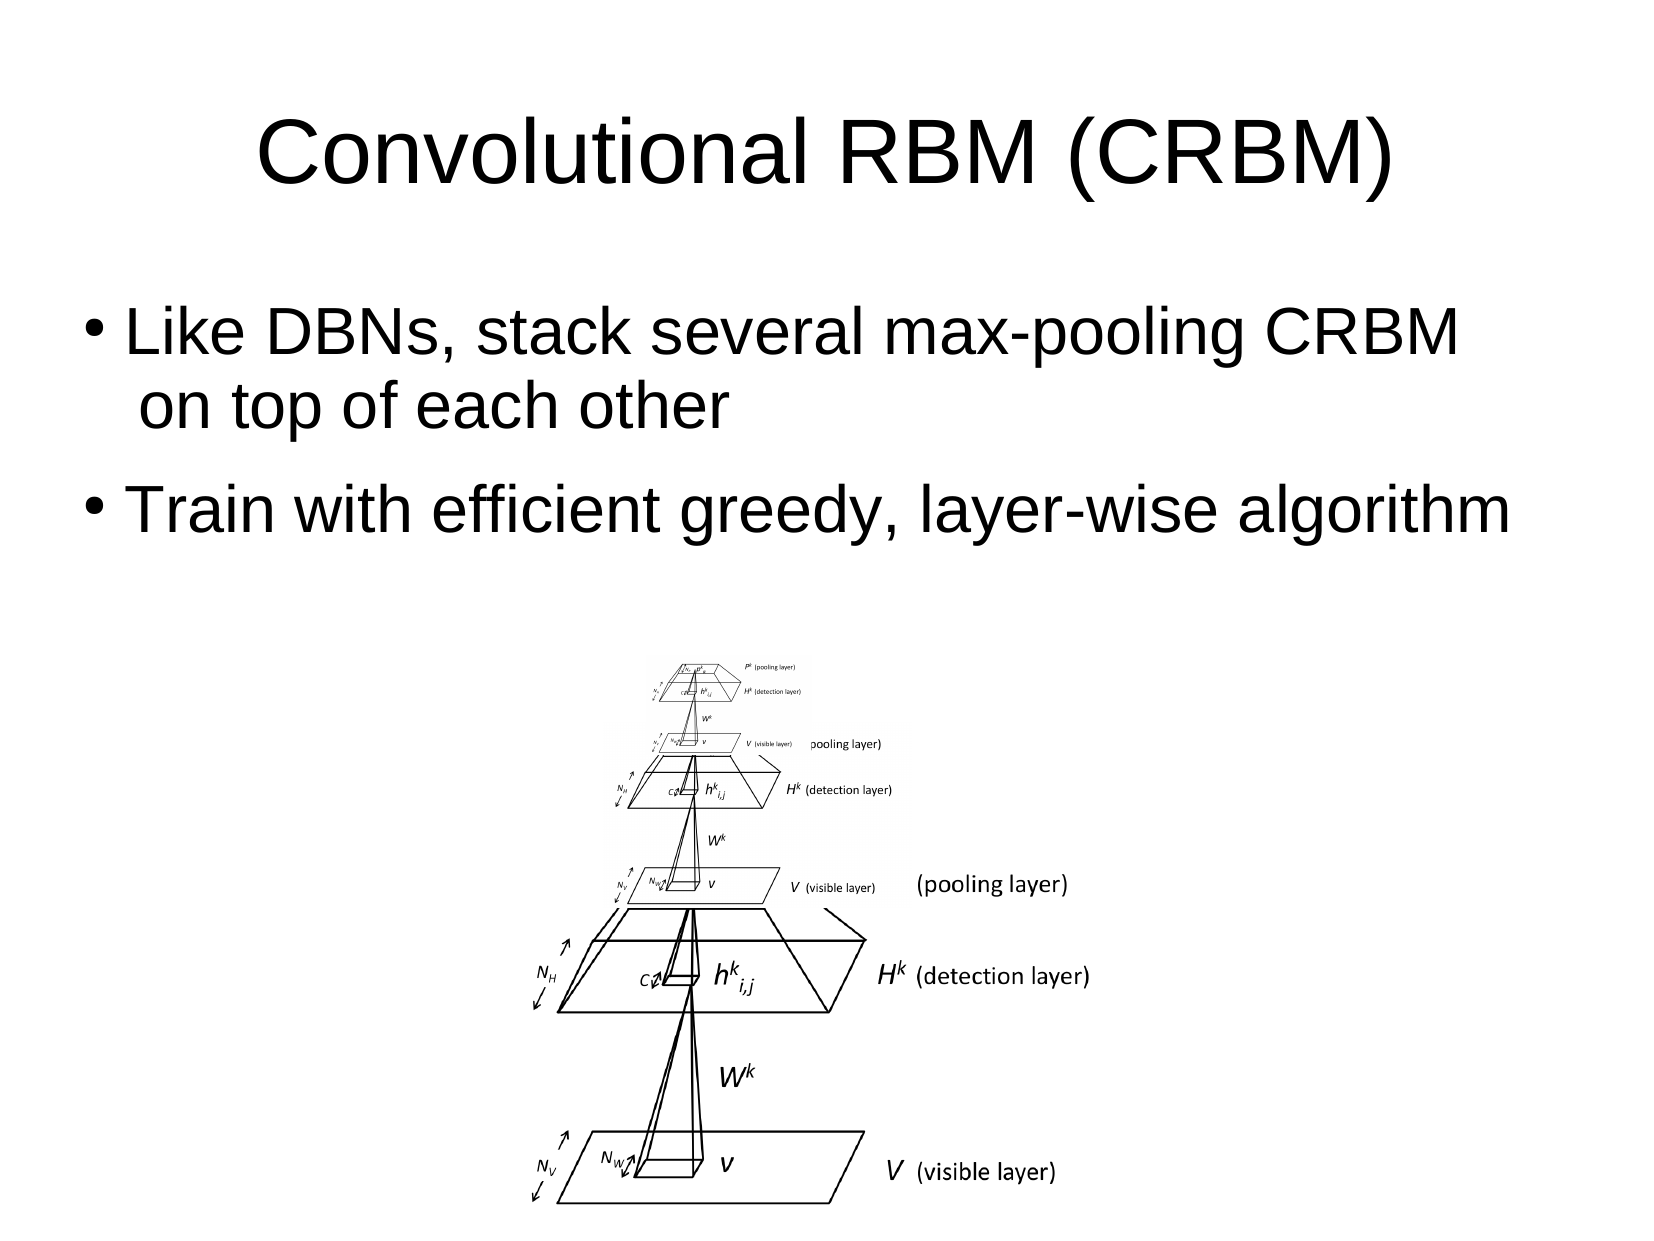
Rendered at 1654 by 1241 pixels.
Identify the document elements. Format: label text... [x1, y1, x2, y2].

list Like DBNs, stack several max-pooling CRBM on top of each other Train with efficient greedy, layer-wise algorithm [82, 290, 1538, 1010]
title Convolutional RBM (CRBM) [82, 49, 1571, 257]
picture [510, 655, 1131, 1213]
